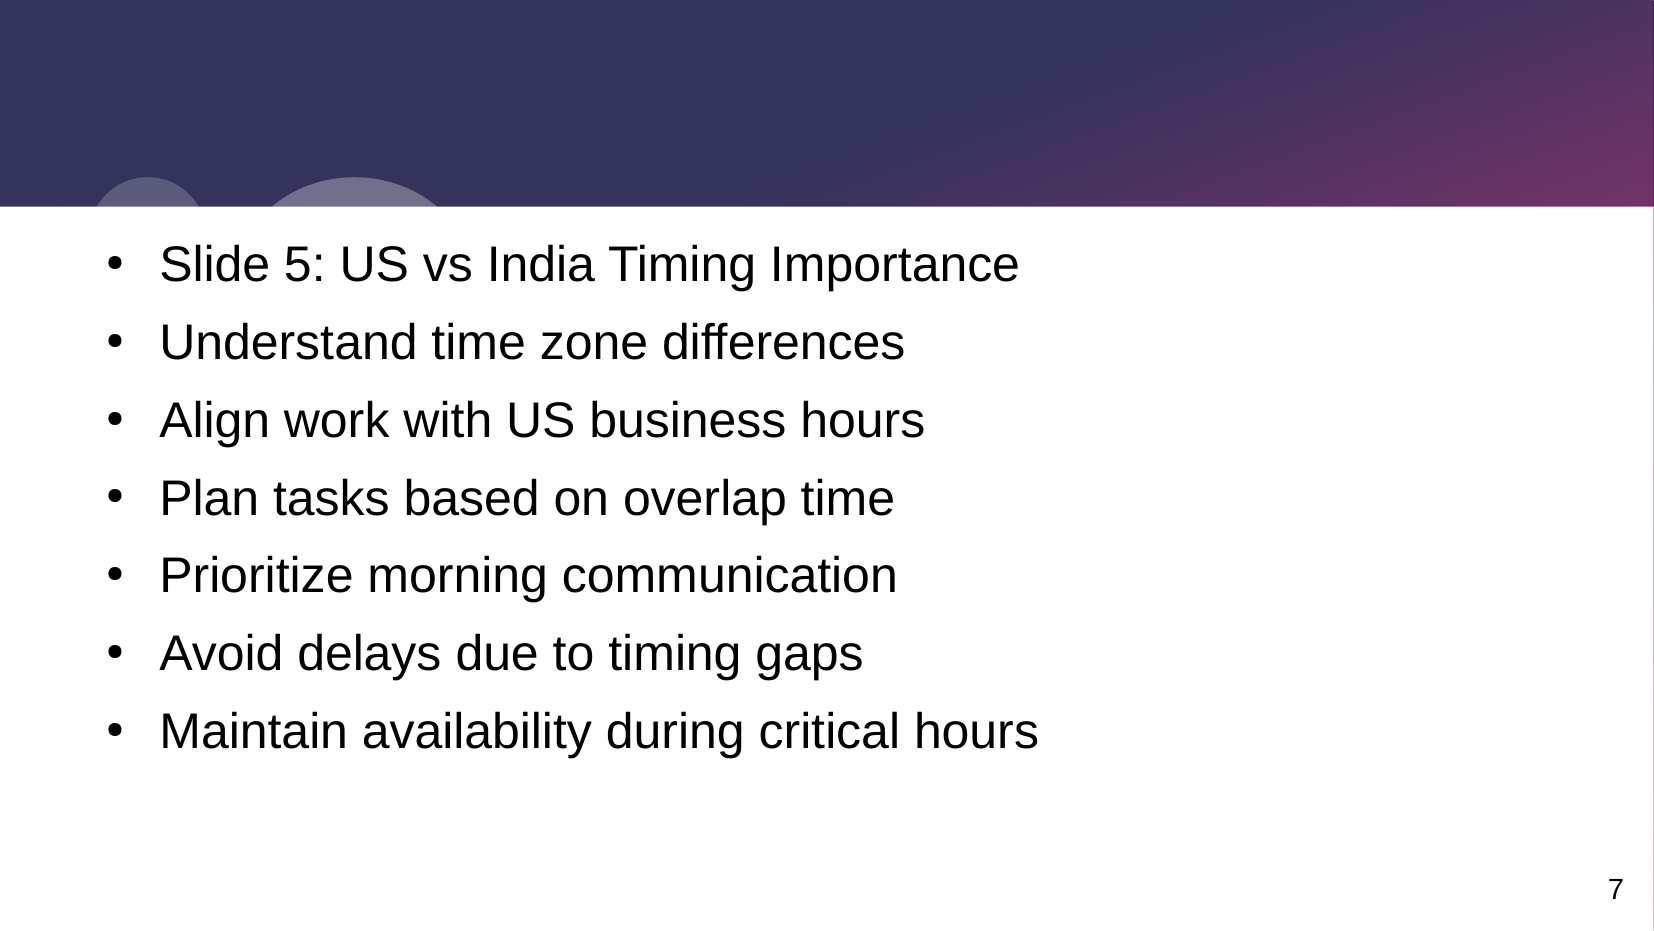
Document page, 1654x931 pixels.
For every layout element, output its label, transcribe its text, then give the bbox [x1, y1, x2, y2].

list Slide 5: US vs India Timing Importance Understand time zone differences Align work with US business hours Plan tasks based on overlap time Prioritize morning communication Avoid delays due to timing gaps Maintain availability during critical hours [88, 236, 1565, 827]
